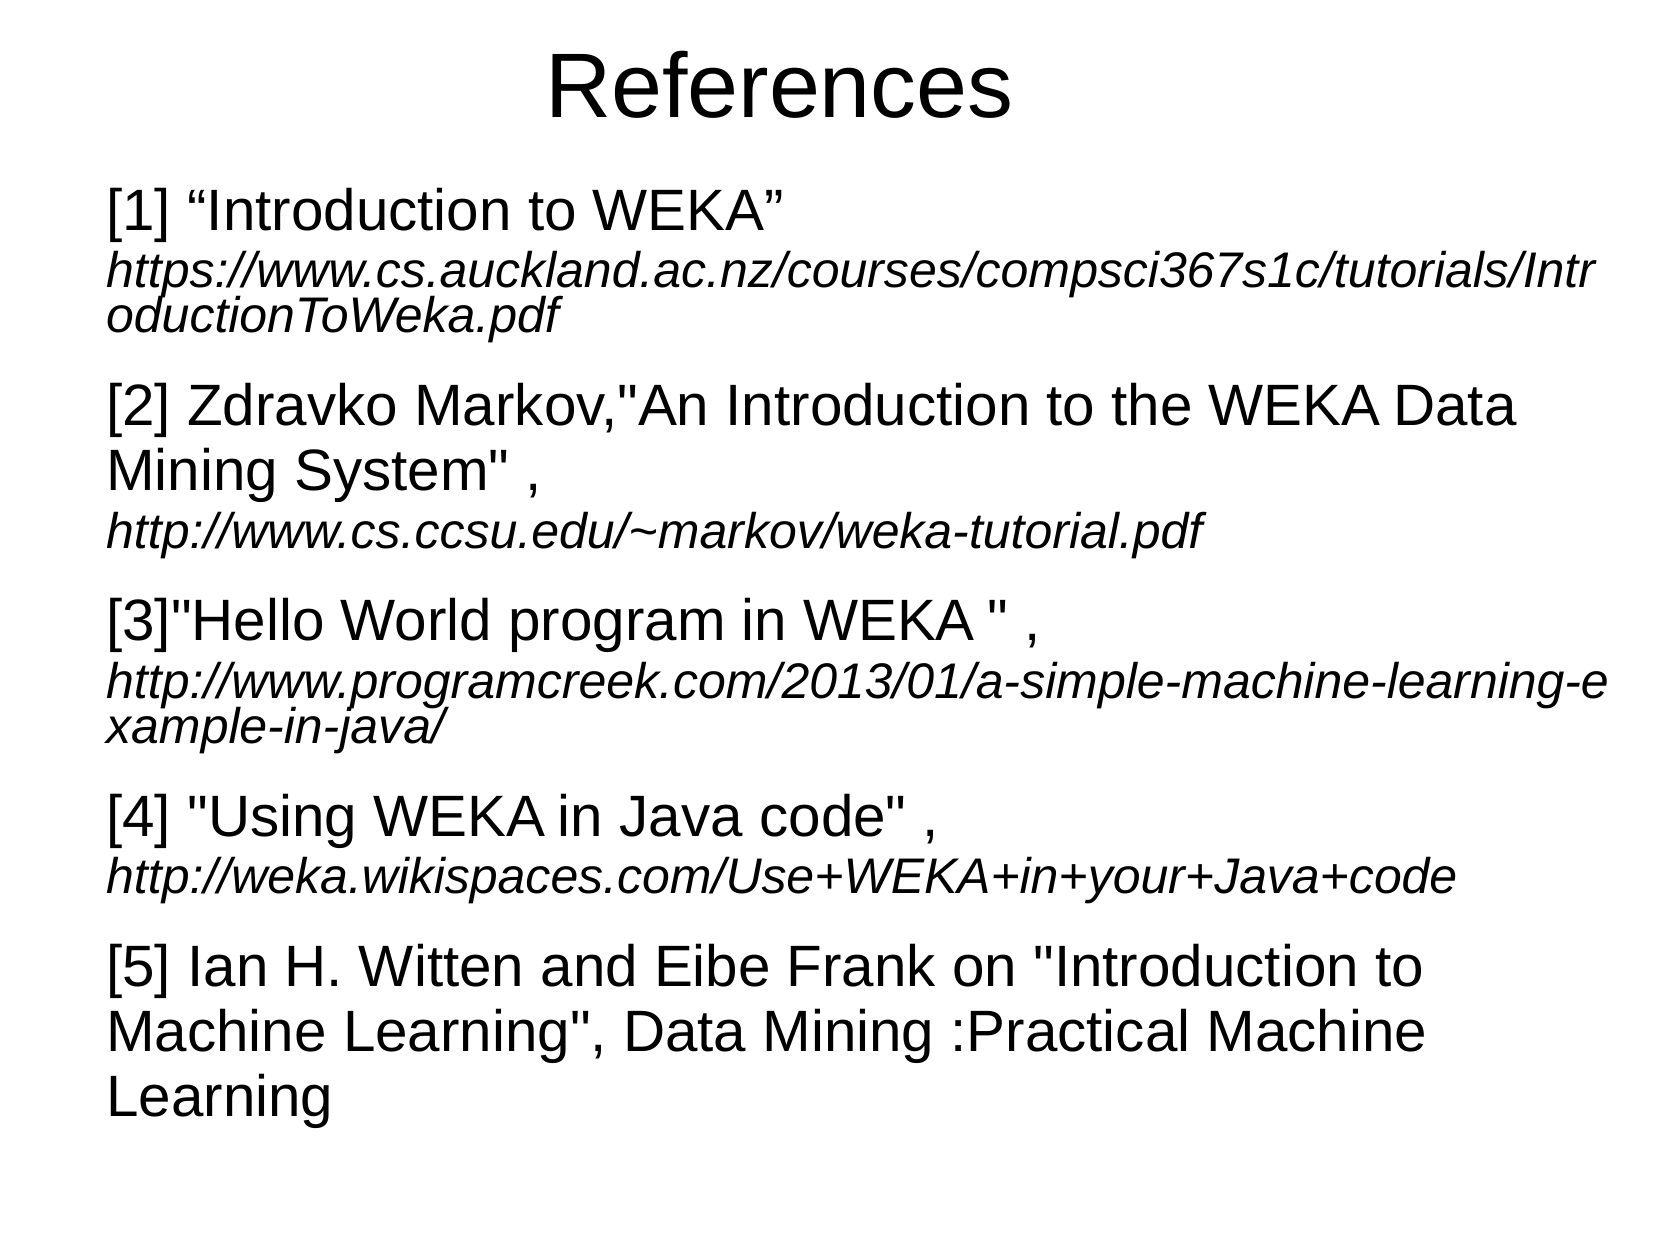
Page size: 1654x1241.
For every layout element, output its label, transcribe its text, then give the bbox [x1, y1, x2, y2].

list [1] “Introduction to WEKA” https://www.cs.auckland.ac.nz/courses/compsci367s1c/tutorials/IntroductionToWeka.pdf [2] Zdravko Markov,"An Introduction to the WEKA Data Mining System" , http://www.cs.ccsu.edu/~markov/weka-tutorial.pdf [3]"Hello World program in WEKA " , http://www.programcreek.com/2013/01/a-simple-machine-learning-example-in-java/ [4] "Using WEKA in Java code" , http://weka.wikispaces.com/Use+WEKA+in+your+Java+code [5] Ian H. Witten and Eibe Frank on "Introduction to Machine Learning", Data Mining :Practical Machine Learning [35, 82, 1619, 1111]
title References [35, 0, 1524, 82]
